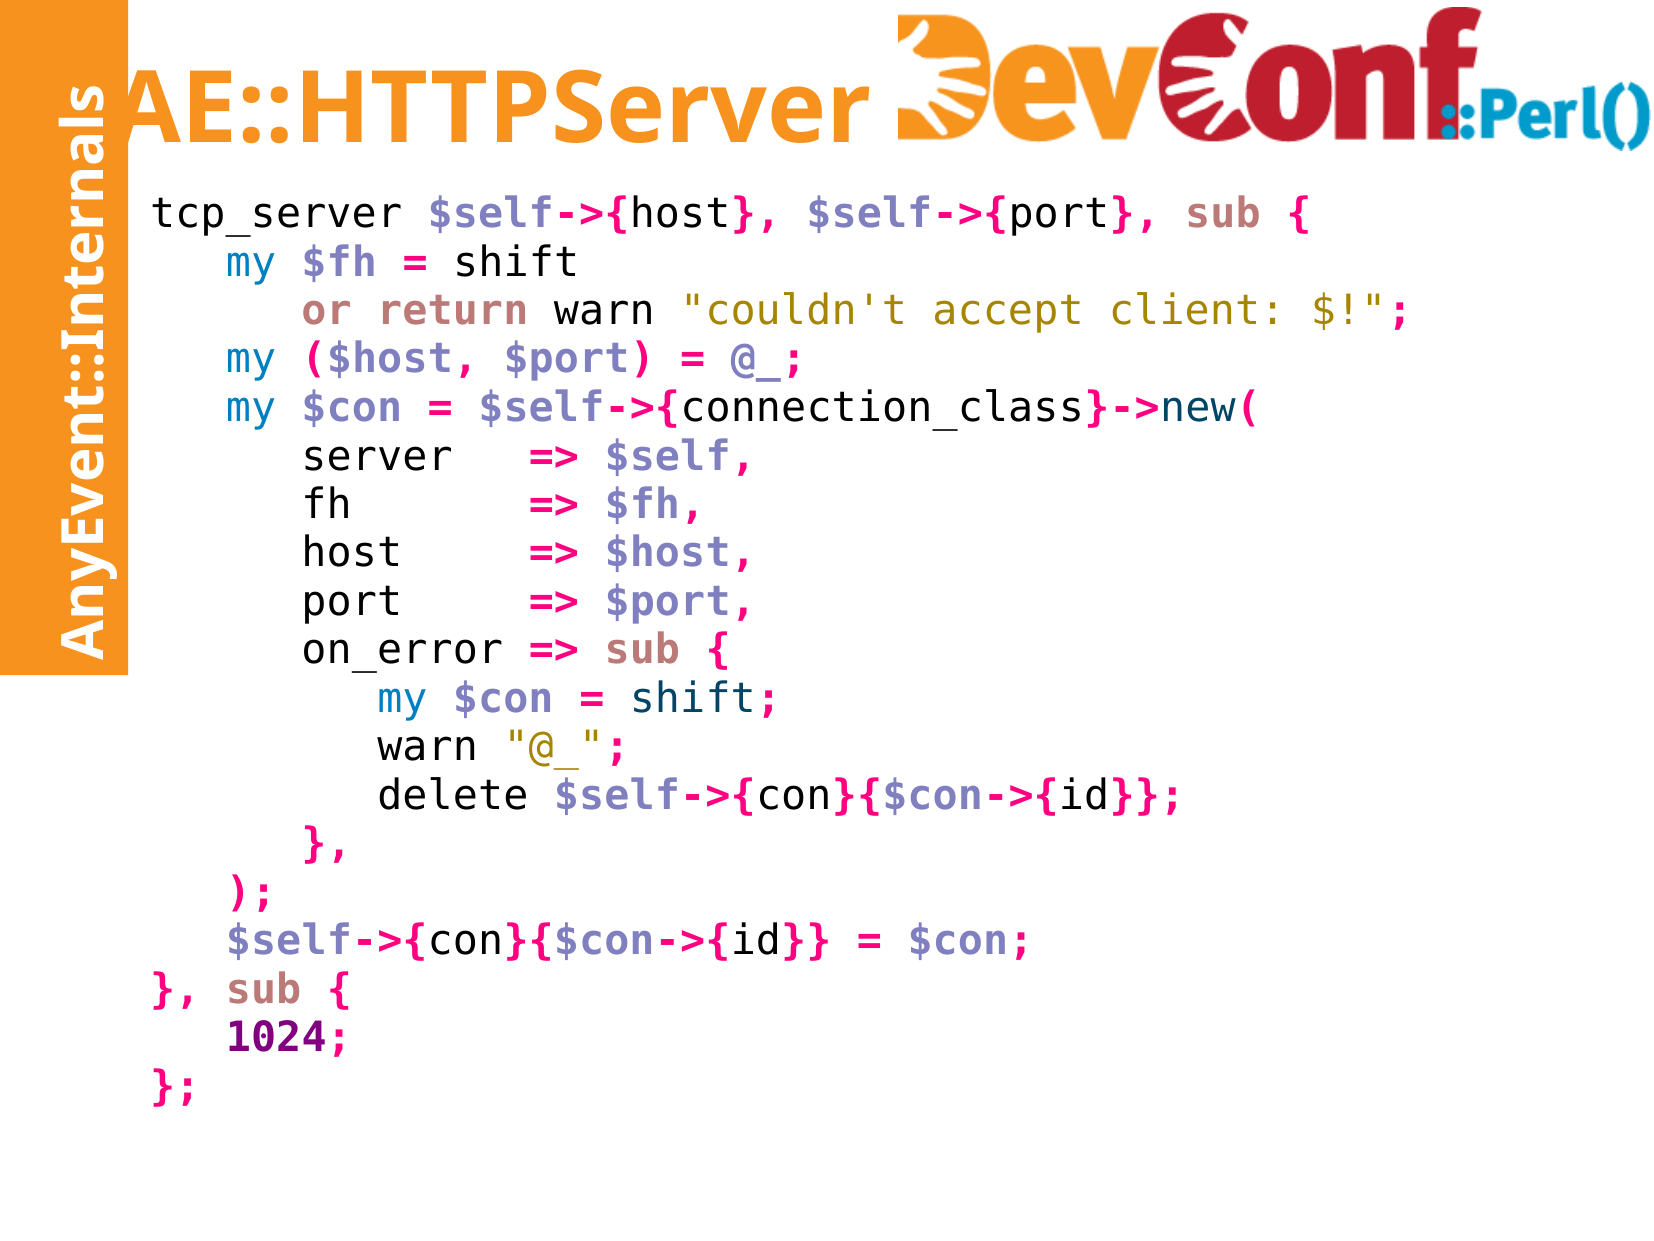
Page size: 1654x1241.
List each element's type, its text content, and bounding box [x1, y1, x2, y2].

picture [898, 7, 1651, 151]
text_box tcp_server $self->{host}, $self->{port}, sub { my $fh = shift or return warn "couldn't accept client: $!"; my ($host, $port) = @_; my $con = $self->{connection_class}->new( server => $self, fh => $fh, host => $host, port => $port, on_error => sub { my $con = shift; warn "@_"; delete $self->{con}{$con->{id}}; }, ); $self->{con}{$con->{id}} = $con; }, sub { 1024; }; [150, 188, 1576, 1193]
title AE::HTTPServer [112, 45, 901, 162]
text_box AnyEvent::Internals [0, 0, 84, 676]
